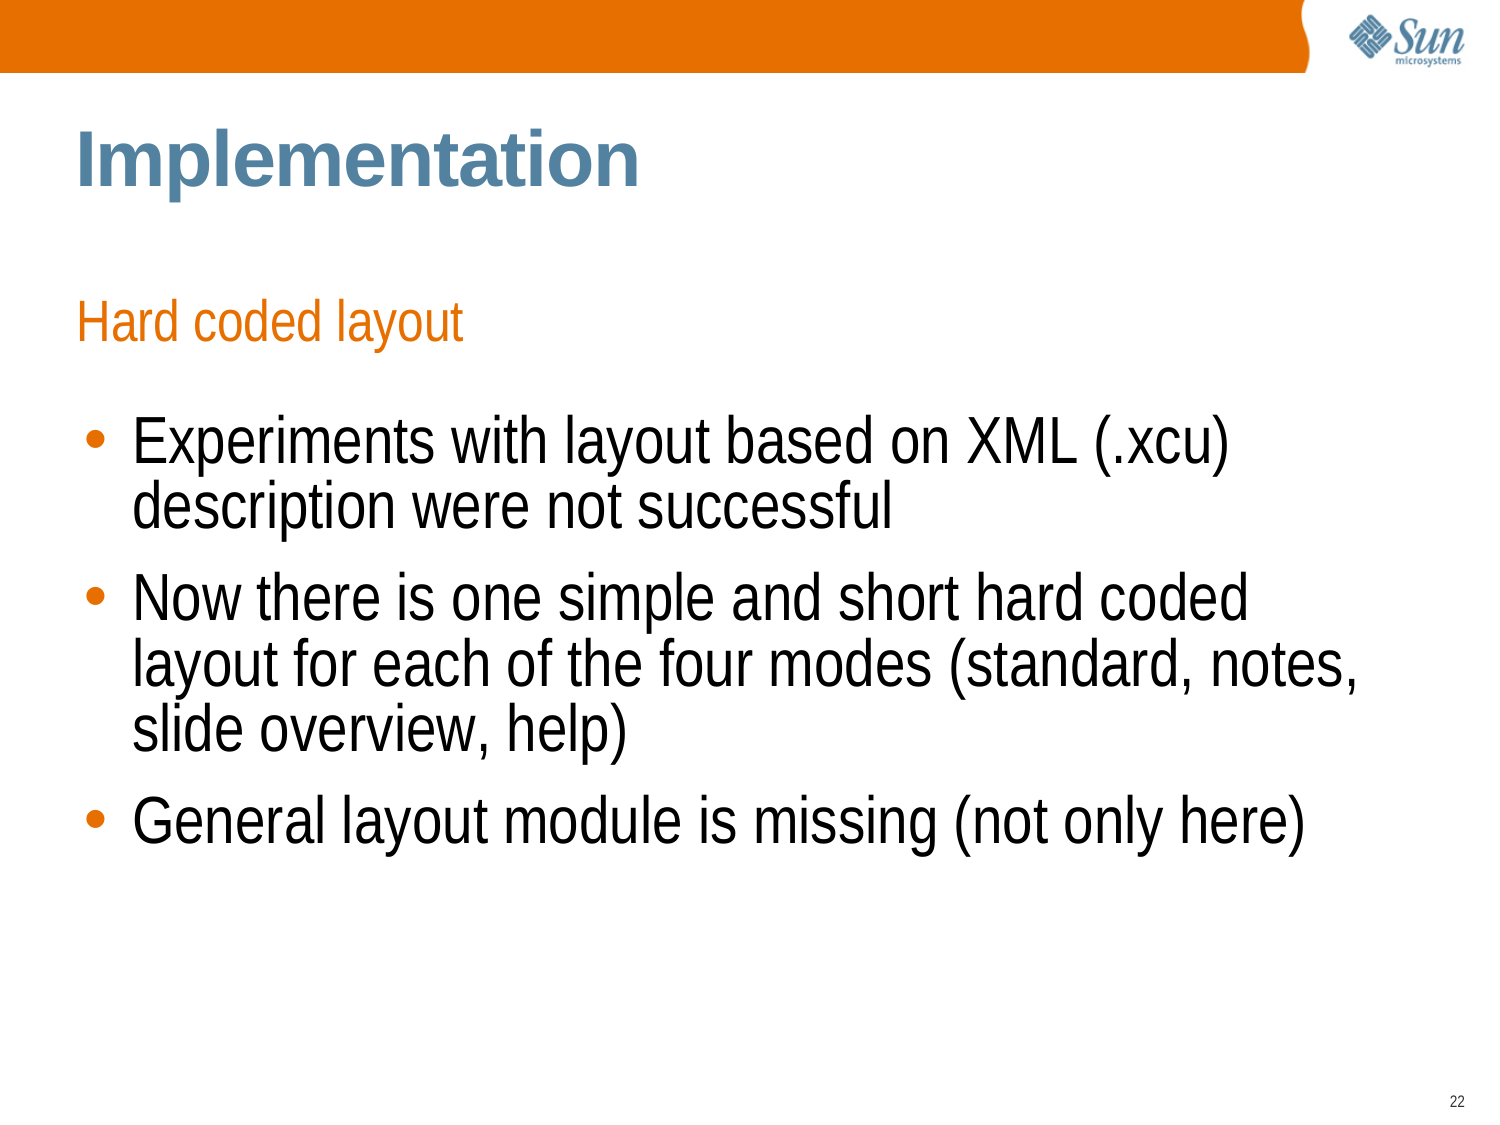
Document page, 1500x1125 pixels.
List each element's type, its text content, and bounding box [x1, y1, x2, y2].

text_box Hard coded layout [76, 295, 1345, 364]
title Implementation [75, 123, 1437, 227]
picture [0, 0, 1500, 73]
list Experiments with layout based on XML (.xcu) description were not successful Now there is one simple and short hard coded layout for each of the four modes (standard, notes, slide overview, help) General layout module is missing (not only here) [64, 411, 1401, 978]
